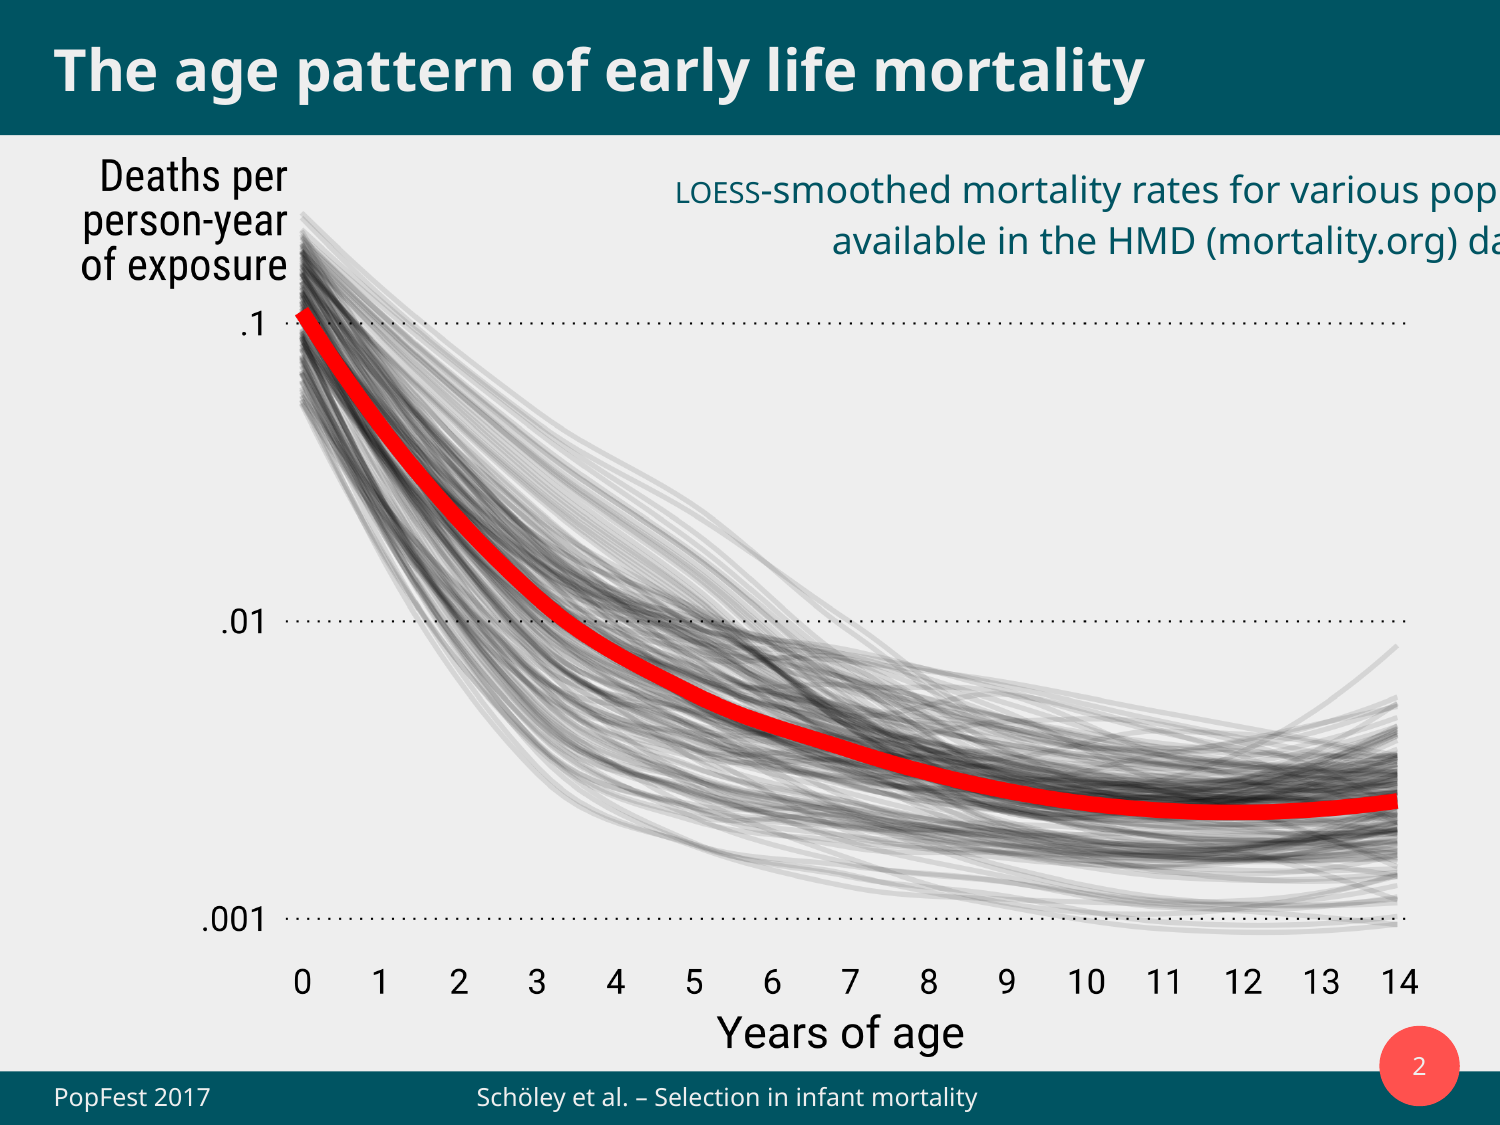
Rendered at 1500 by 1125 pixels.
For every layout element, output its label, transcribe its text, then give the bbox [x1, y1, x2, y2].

text_box LOESS-smoothed mortality rates for various populations available in the HMD (mortality.org) database. [660, 156, 1495, 271]
picture [82, 157, 1418, 1057]
title The age pattern of early life mortality [53, 0, 1447, 141]
